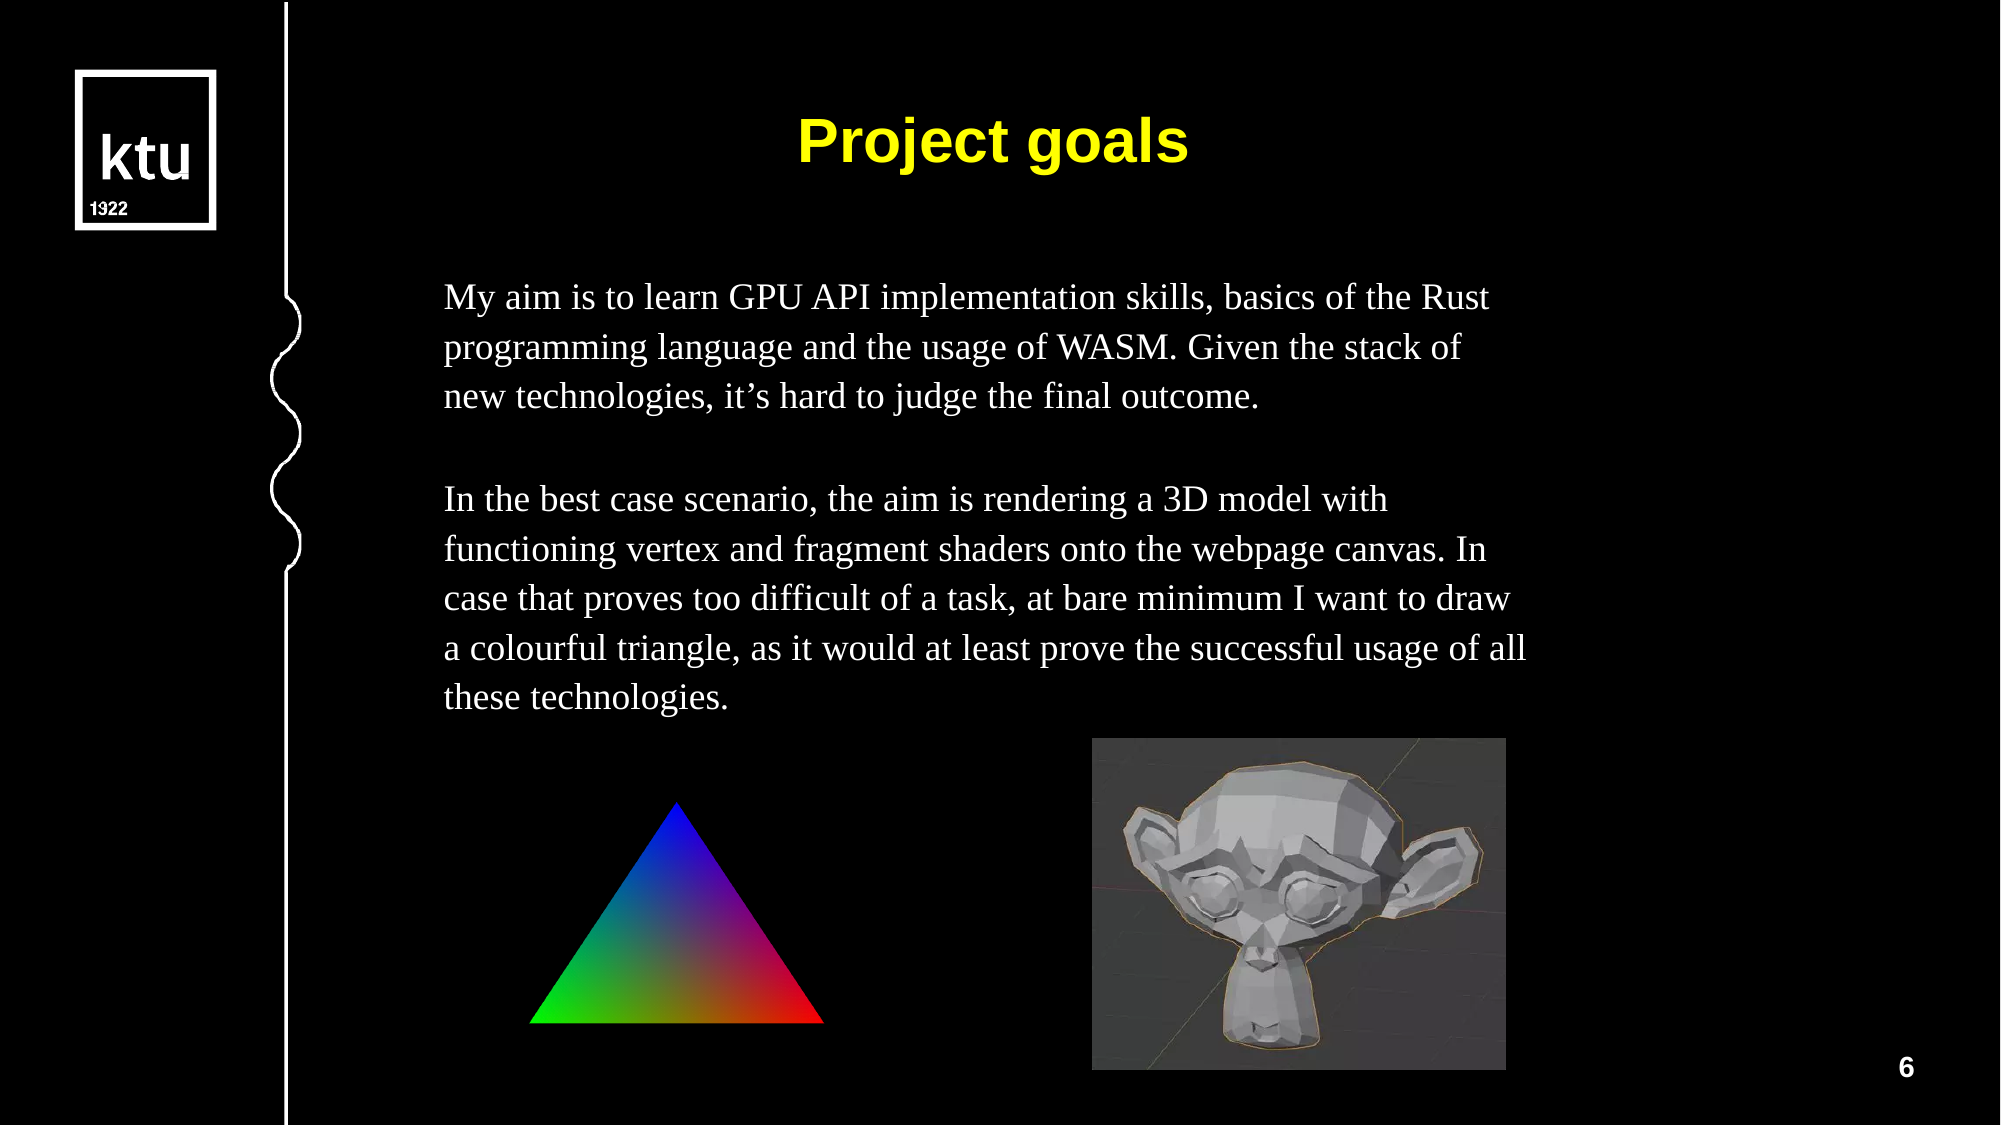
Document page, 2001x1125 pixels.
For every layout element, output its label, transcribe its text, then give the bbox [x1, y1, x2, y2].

slide_number <number> [1890, 1048, 1924, 1086]
list My aim is to learn GPU API implementation skills, basics of the Rust programming language and the usage of WASM. Given the stack of new technologies, it’s hard to judge the final outcome. In the best case scenario, the aim is rendering a 3D model with functioning vertex and fragment shaders onto the webpage canvas. In case that proves too difficult of a task, at bare minimum I want to draw a colourful triangle, as it would at least prove the successful usage of all these technologies. [441, 265, 1552, 718]
title Project goals [472, 97, 1593, 178]
picture [1092, 738, 1506, 1070]
picture [354, 738, 982, 1093]
